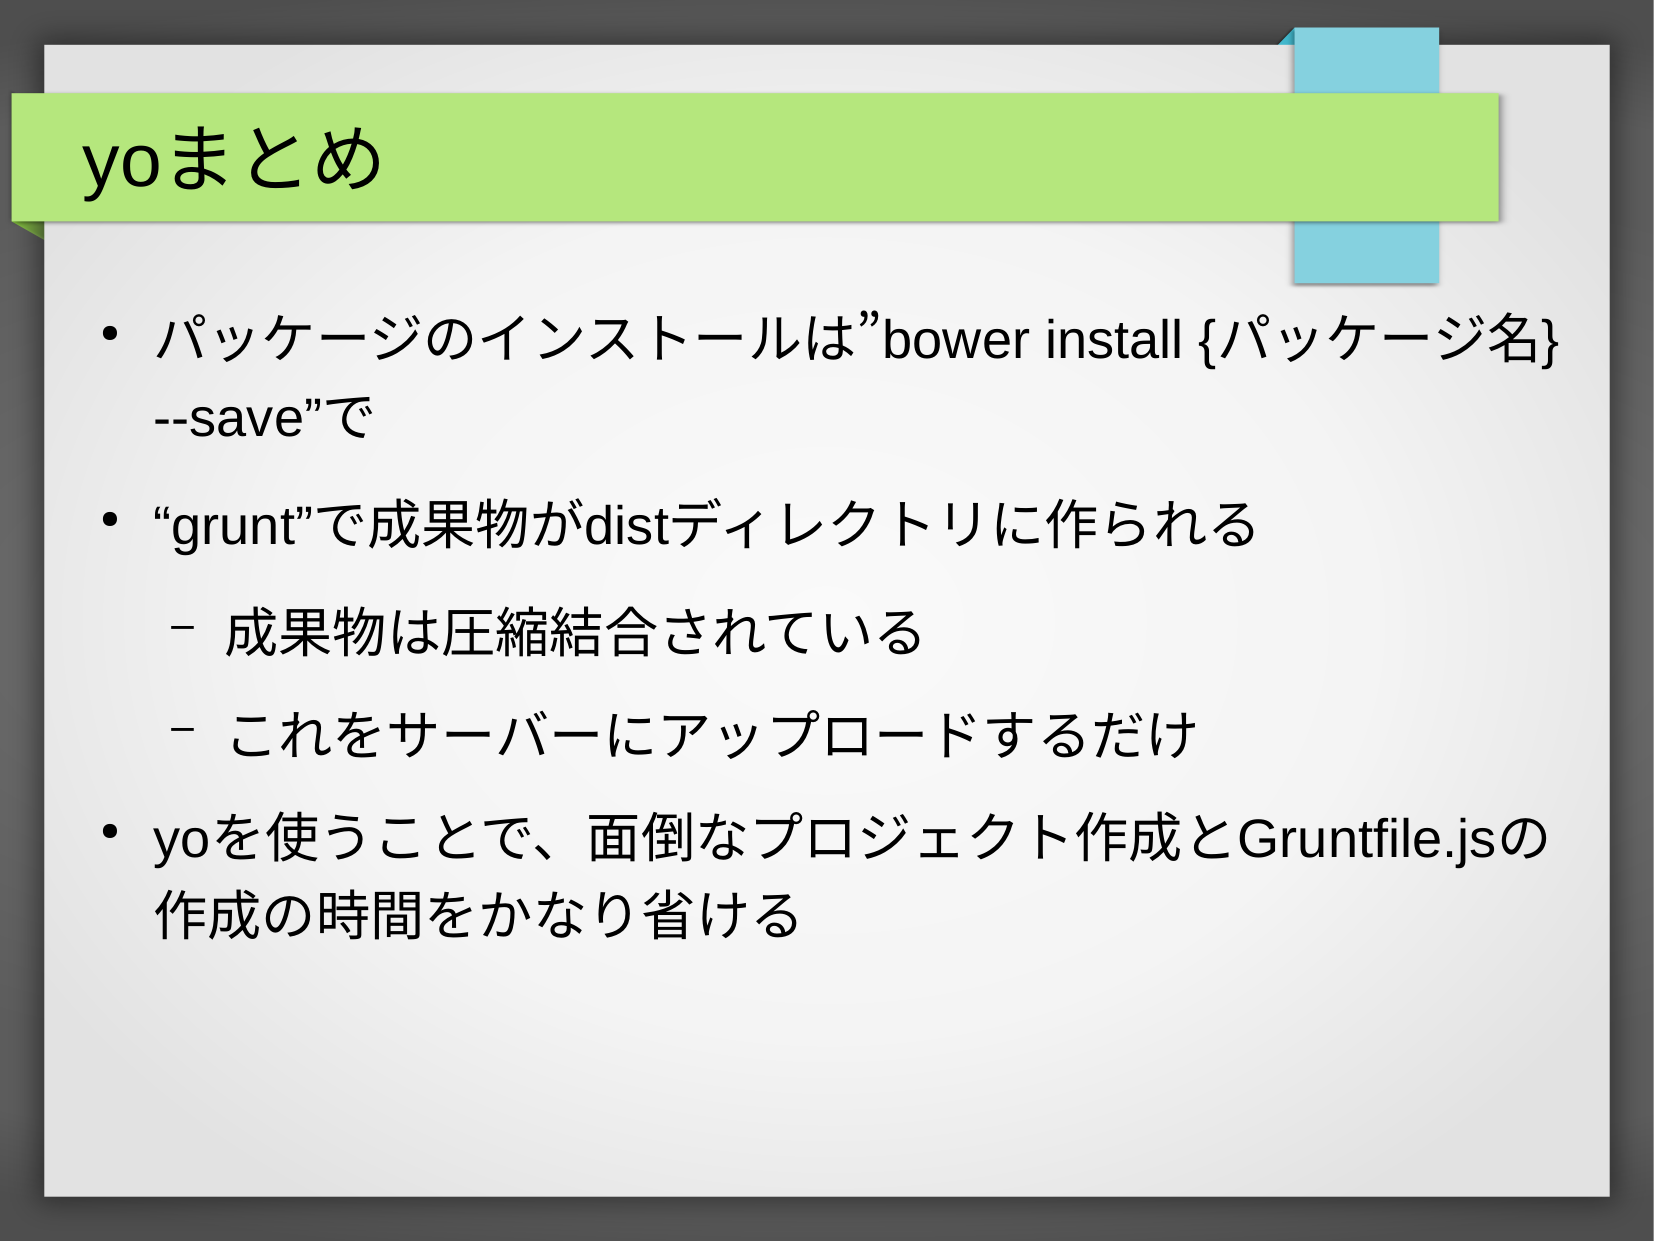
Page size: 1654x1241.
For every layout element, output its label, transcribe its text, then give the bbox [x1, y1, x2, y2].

title yoまとめ [82, 94, 1264, 213]
picture [0, 0, 1654, 1241]
list パッケージのインストールは”bower install {パッケージ名} --save”で “grunt”で成果物がdistディレクトリに作られる 成果物は圧縮結合されている これをサーバーにアップロードするだけ yoを使うことで、面倒なプロジェクト作成とGruntfile.jsの作成の時間をかなり省ける [82, 295, 1571, 1015]
